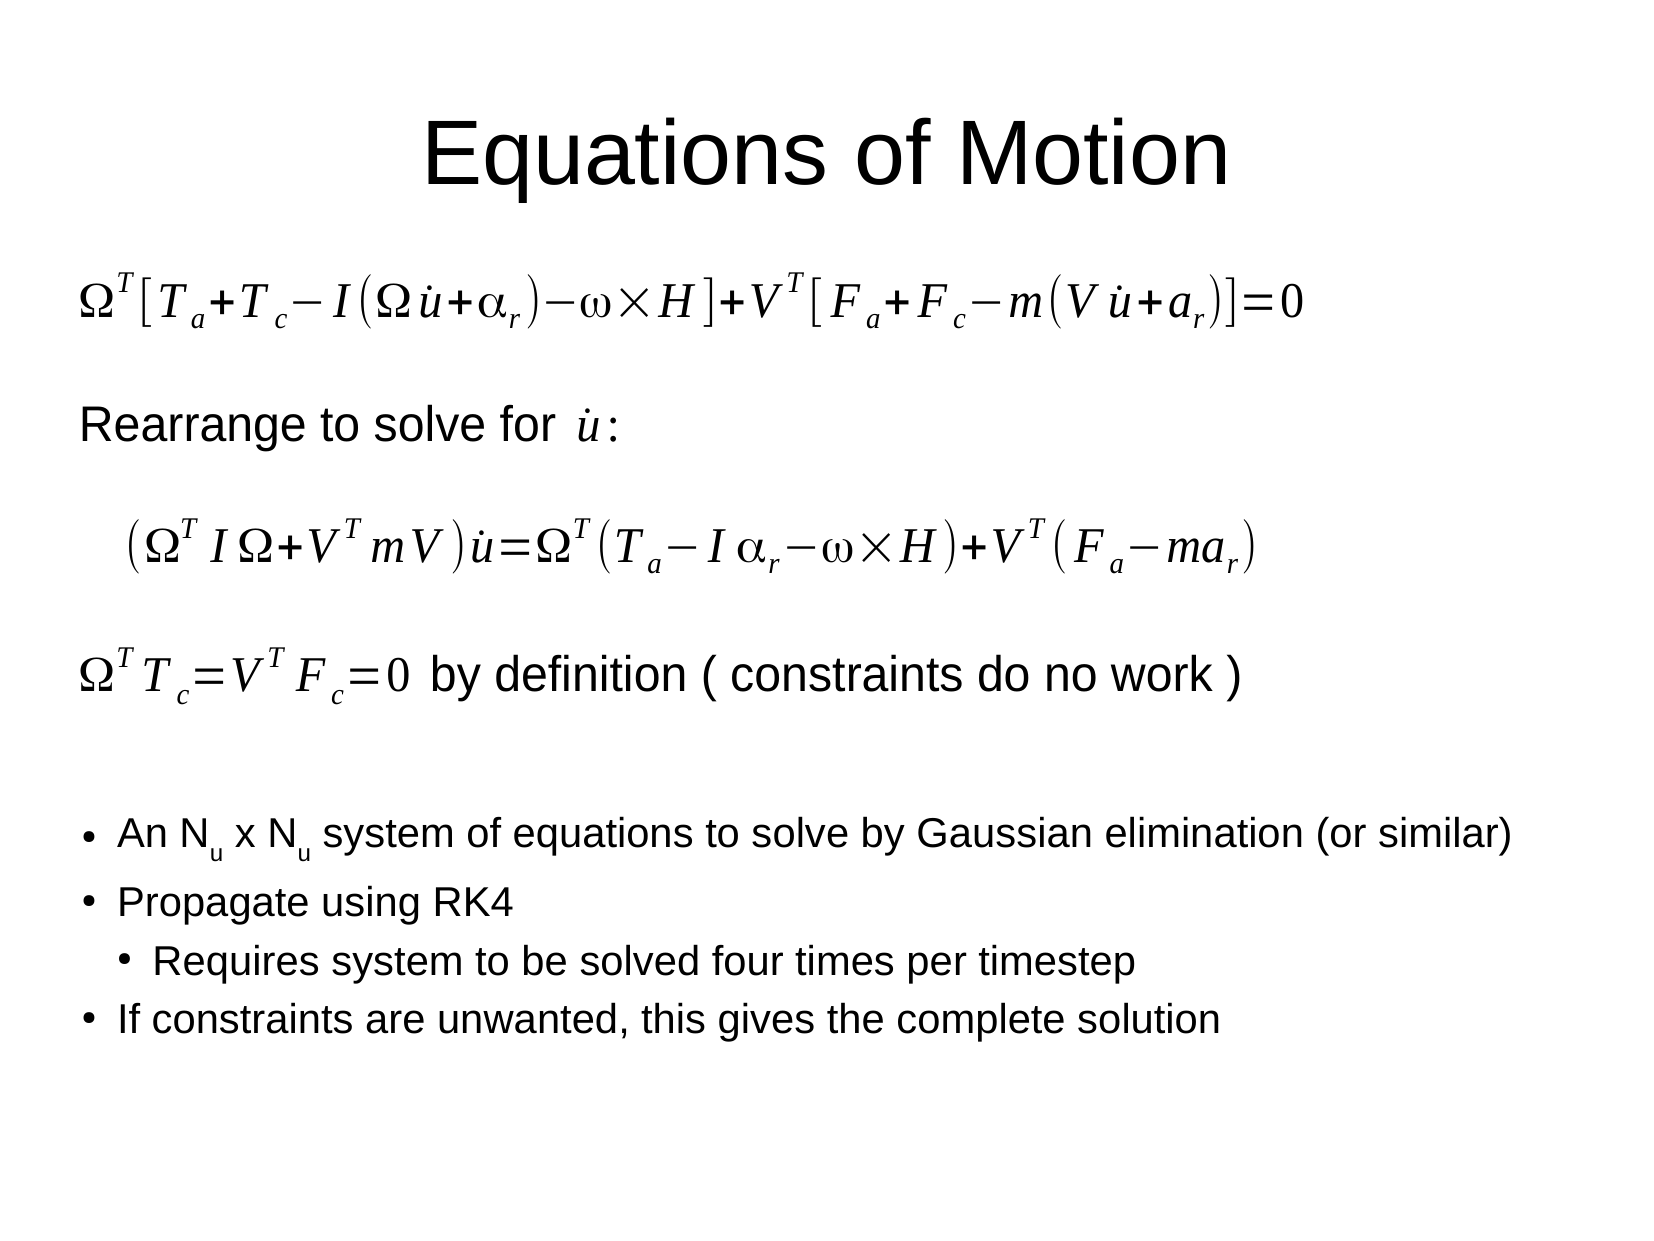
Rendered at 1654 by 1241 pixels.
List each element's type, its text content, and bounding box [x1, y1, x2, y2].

title Equations of Motion [82, 49, 1571, 257]
text_box An Nu x Nu system of equations to solve by Gaussian elimination (or similar) Propagate using RK4 Requires system to be solved four times per timestep If constraints are unwanted, this gives the complete solution [66, 802, 1526, 1049]
chart [71, 266, 1312, 710]
